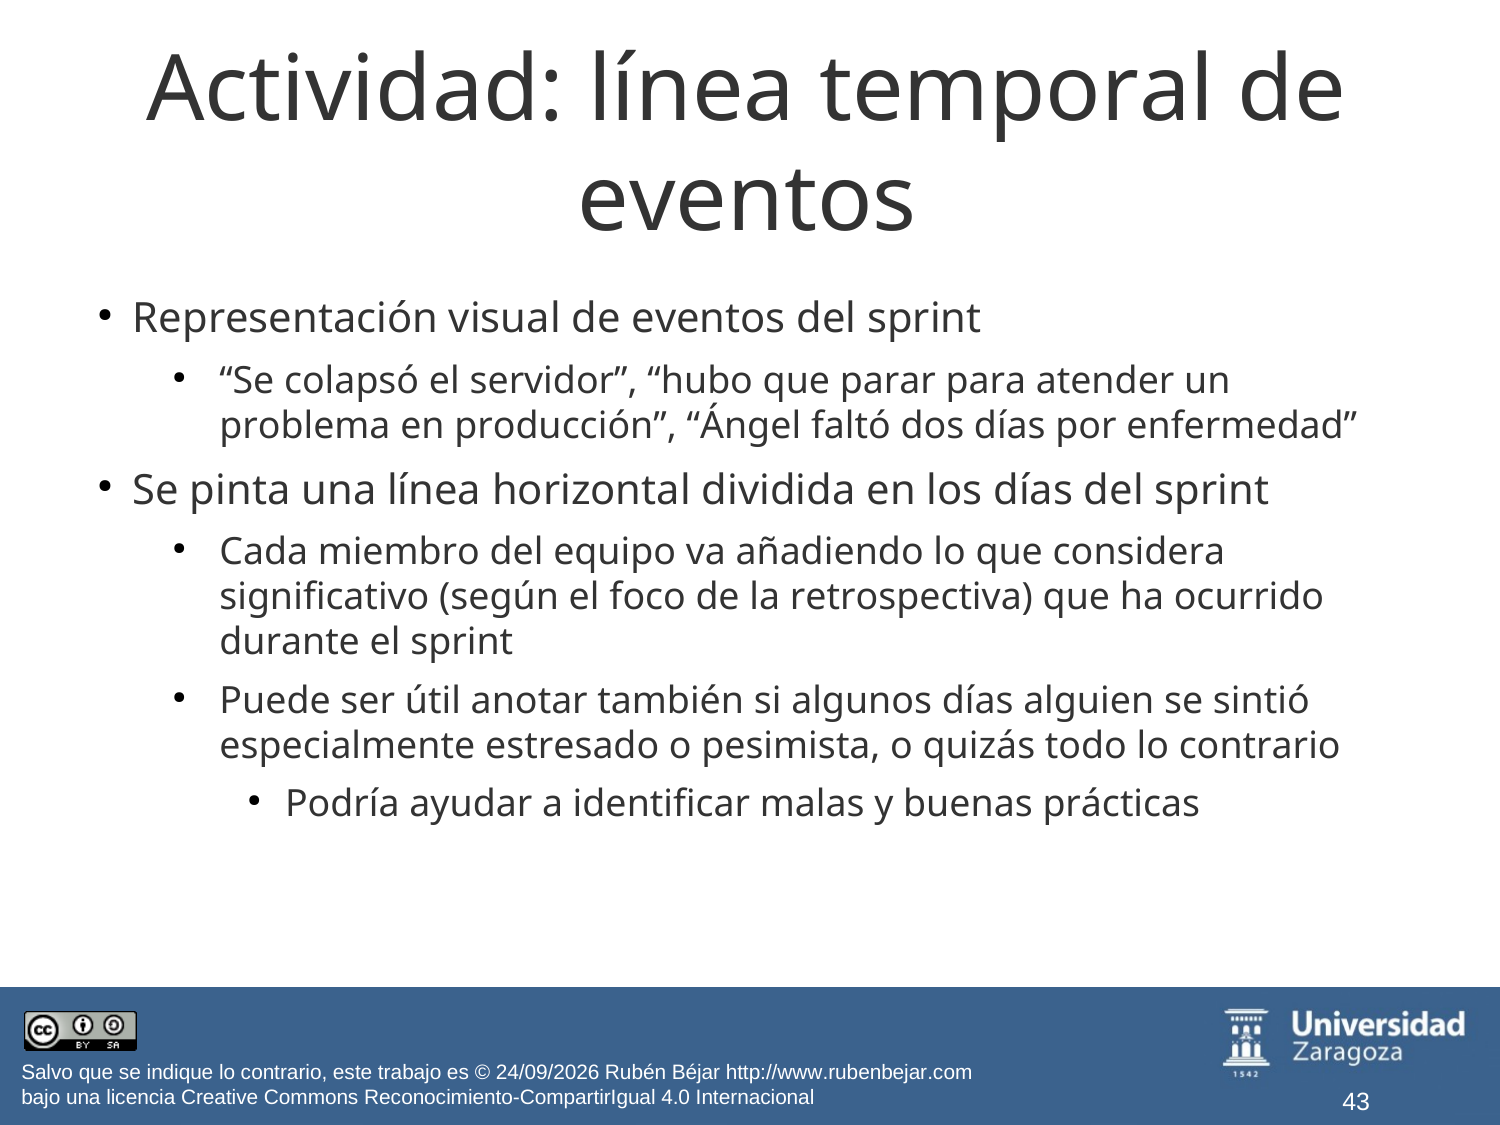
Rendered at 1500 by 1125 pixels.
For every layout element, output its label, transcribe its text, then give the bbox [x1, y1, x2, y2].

list Representación visual de eventos del sprint “Se colapsó el servidor”, “hubo que parar para atender un problema en producción”, “Ángel faltó dos días por enfermedad” Se pinta una línea horizontal dividida en los días del sprint Cada miembro del equipo va añadiendo lo que considera significativo (según el foco de la retrospectiva) que ha ocurrido durante el sprint Puede ser útil anotar también si algunos días alguien se sintió especialmente estresado o pesimista, o quizás todo lo contrario Podría ayudar a identificar malas y buenas prácticas [82, 283, 1418, 910]
picture [0, 987, 1500, 1125]
title Actividad: línea temporal de eventos [74, 21, 1420, 257]
